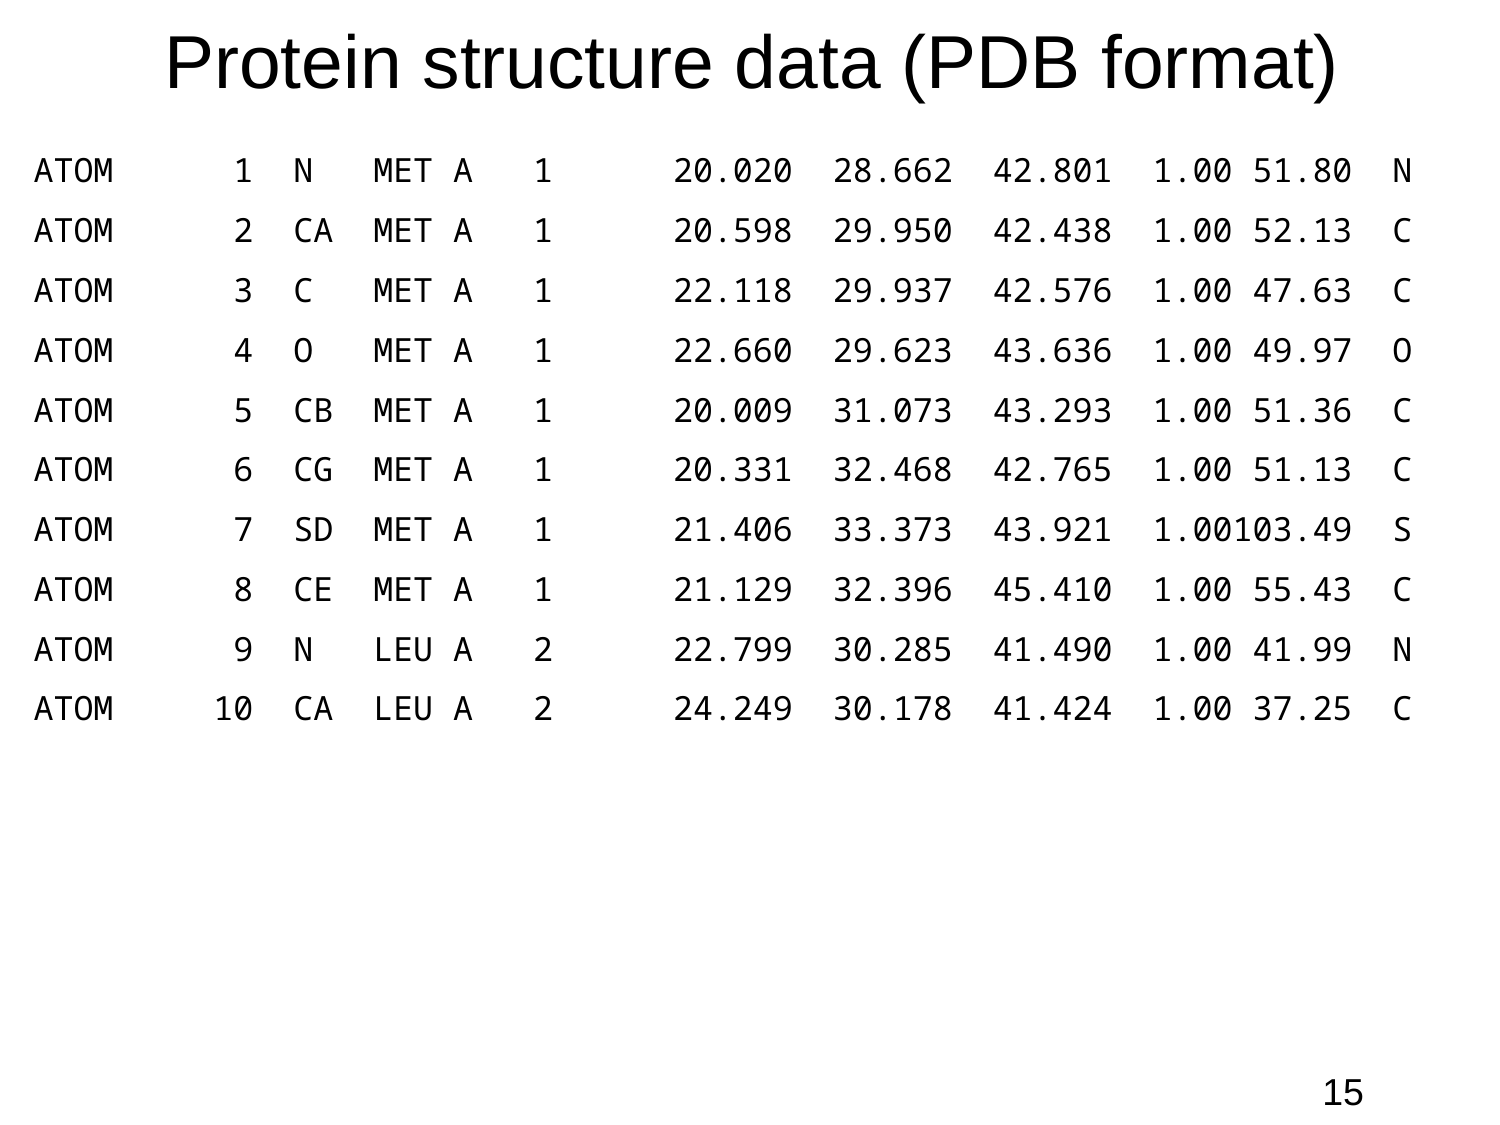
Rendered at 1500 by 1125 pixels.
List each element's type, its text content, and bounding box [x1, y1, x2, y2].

list ATOM 1 N MET A 1 20.020 28.662 42.801 1.00 51.80 N ATOM 2 CA MET A 1 20.598 29.950 42.438 1.00 52.13 C ATOM 3 C MET A 1 22.118 29.937 42.576 1.00 47.63 C ATOM 4 O MET A 1 22.660 29.623 43.636 1.00 49.97 O ATOM 5 CB MET A 1 20.009 31.073 43.293 1.00 51.36 C ATOM 6 CG MET A 1 20.331 32.468 42.765 1.00 51.13 C ATOM 7 SD MET A 1 21.406 33.373 43.921 1.00103.49 S ATOM 8 CE MET A 1 21.129 32.396 45.410 1.00 55.43 C ATOM 9 N LEU A 2 22.799 30.285 41.490 1.00 41.99 N ATOM 10 CA LEU A 2 24.249 30.178 41.424 1.00 37.25 C [33, 147, 1465, 1088]
title Protein structure data (PDB format) [19, 9, 1485, 116]
